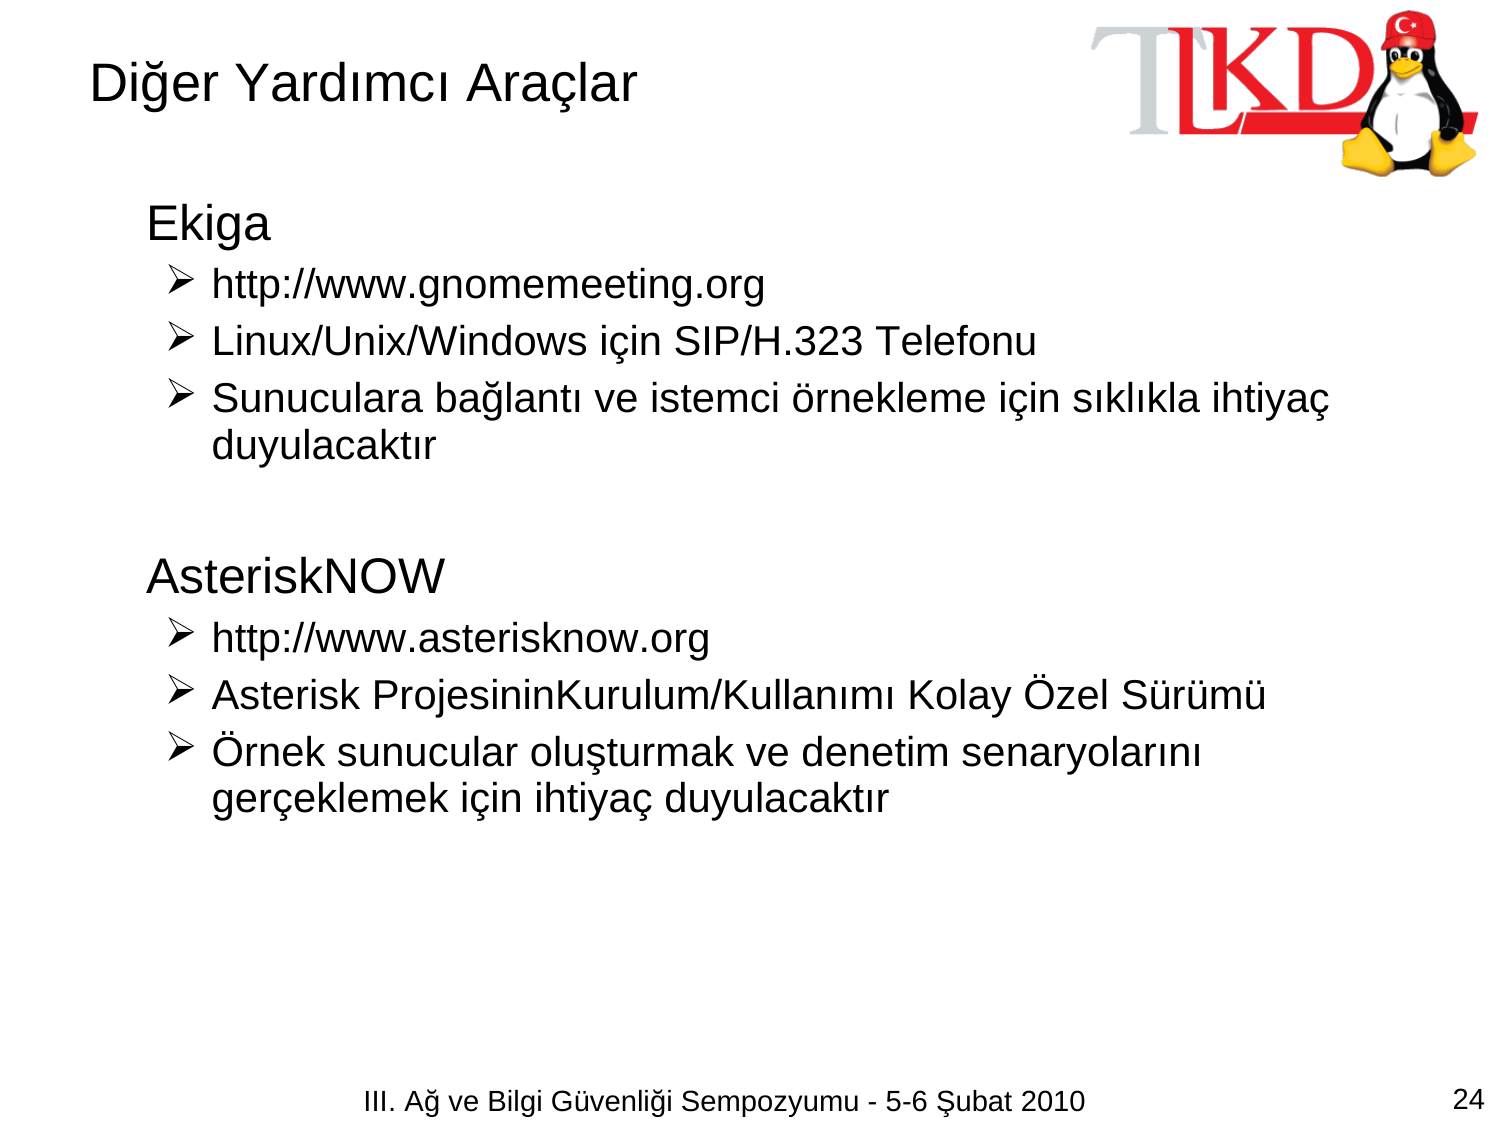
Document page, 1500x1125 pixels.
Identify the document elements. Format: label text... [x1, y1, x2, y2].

list Ekiga http://www.gnomemeeting.org Linux/Unix/Windows için SIP/H.323 Telefonu Sunuculara bağlantı ve istemci örnekleme için sıklıkla ihtiyaç duyulacaktır AsteriskNOW http://www.asterisknow.org Asterisk ProjesininKurulum/Kullanımı Kolay Özel Sürümü Örnek sunucular oluşturmak ve denetim senaryolarını gerçeklemek için ihtiyaç duyulacaktır [75, 187, 1426, 1005]
picture [1087, 0, 1491, 188]
title Diğer Yardımcı Araçlar [75, 45, 1070, 151]
